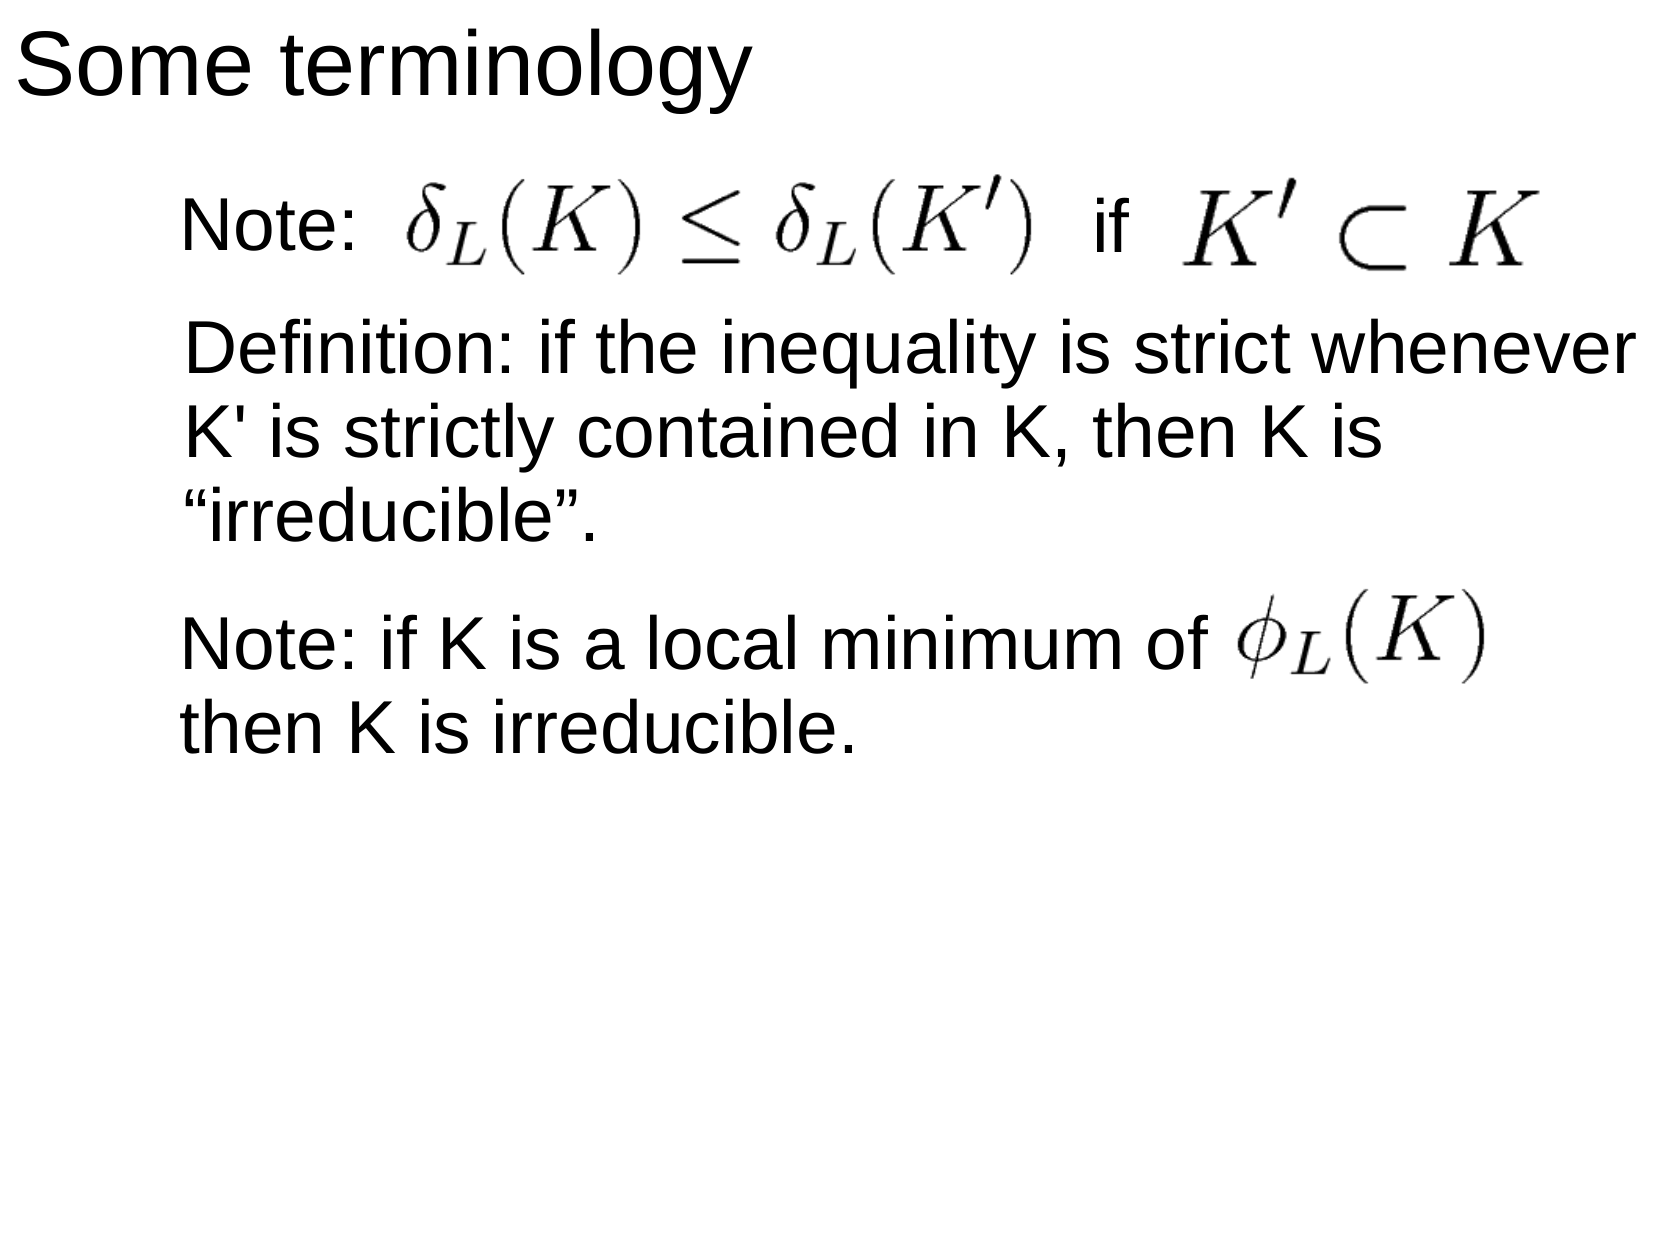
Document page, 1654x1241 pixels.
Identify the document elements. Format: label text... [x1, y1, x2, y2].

text_box Note: if K is a local minimum of then K is irreducible. [165, 593, 1576, 969]
text_box Some terminology [0, 5, 781, 123]
picture [1170, 173, 1558, 282]
text_box Definition: if the inequality is strict whenever K' is strictly contained in K, then K is “irreducible”. [168, 298, 1654, 565]
picture [393, 170, 1051, 281]
picture [1221, 580, 1503, 691]
text_box Note: [165, 175, 391, 281]
text_box if [1077, 176, 1170, 282]
